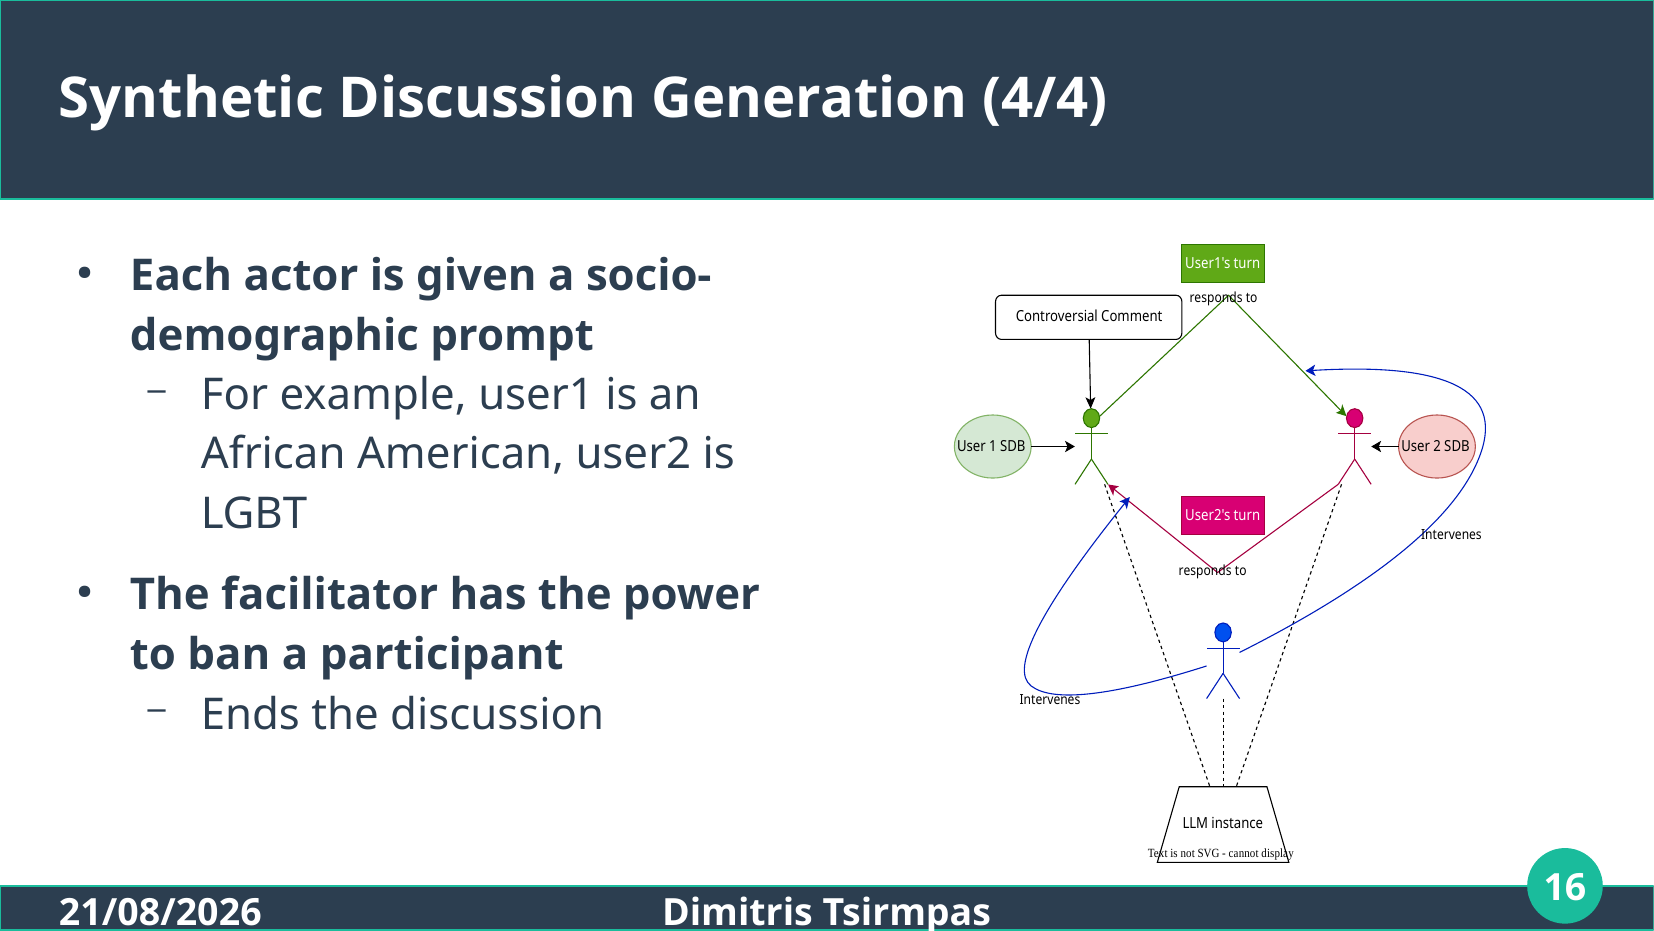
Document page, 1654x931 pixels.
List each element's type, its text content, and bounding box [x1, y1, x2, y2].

title Synthetic Discussion Generation (4/4) [59, 37, 1595, 155]
list Each actor is given a socio-demographic prompt For example, user1 is an African American, user2 is LGBT The facilitator has the power to ban a participant Ends the discussion [59, 243, 809, 864]
picture [953, 243, 1488, 864]
